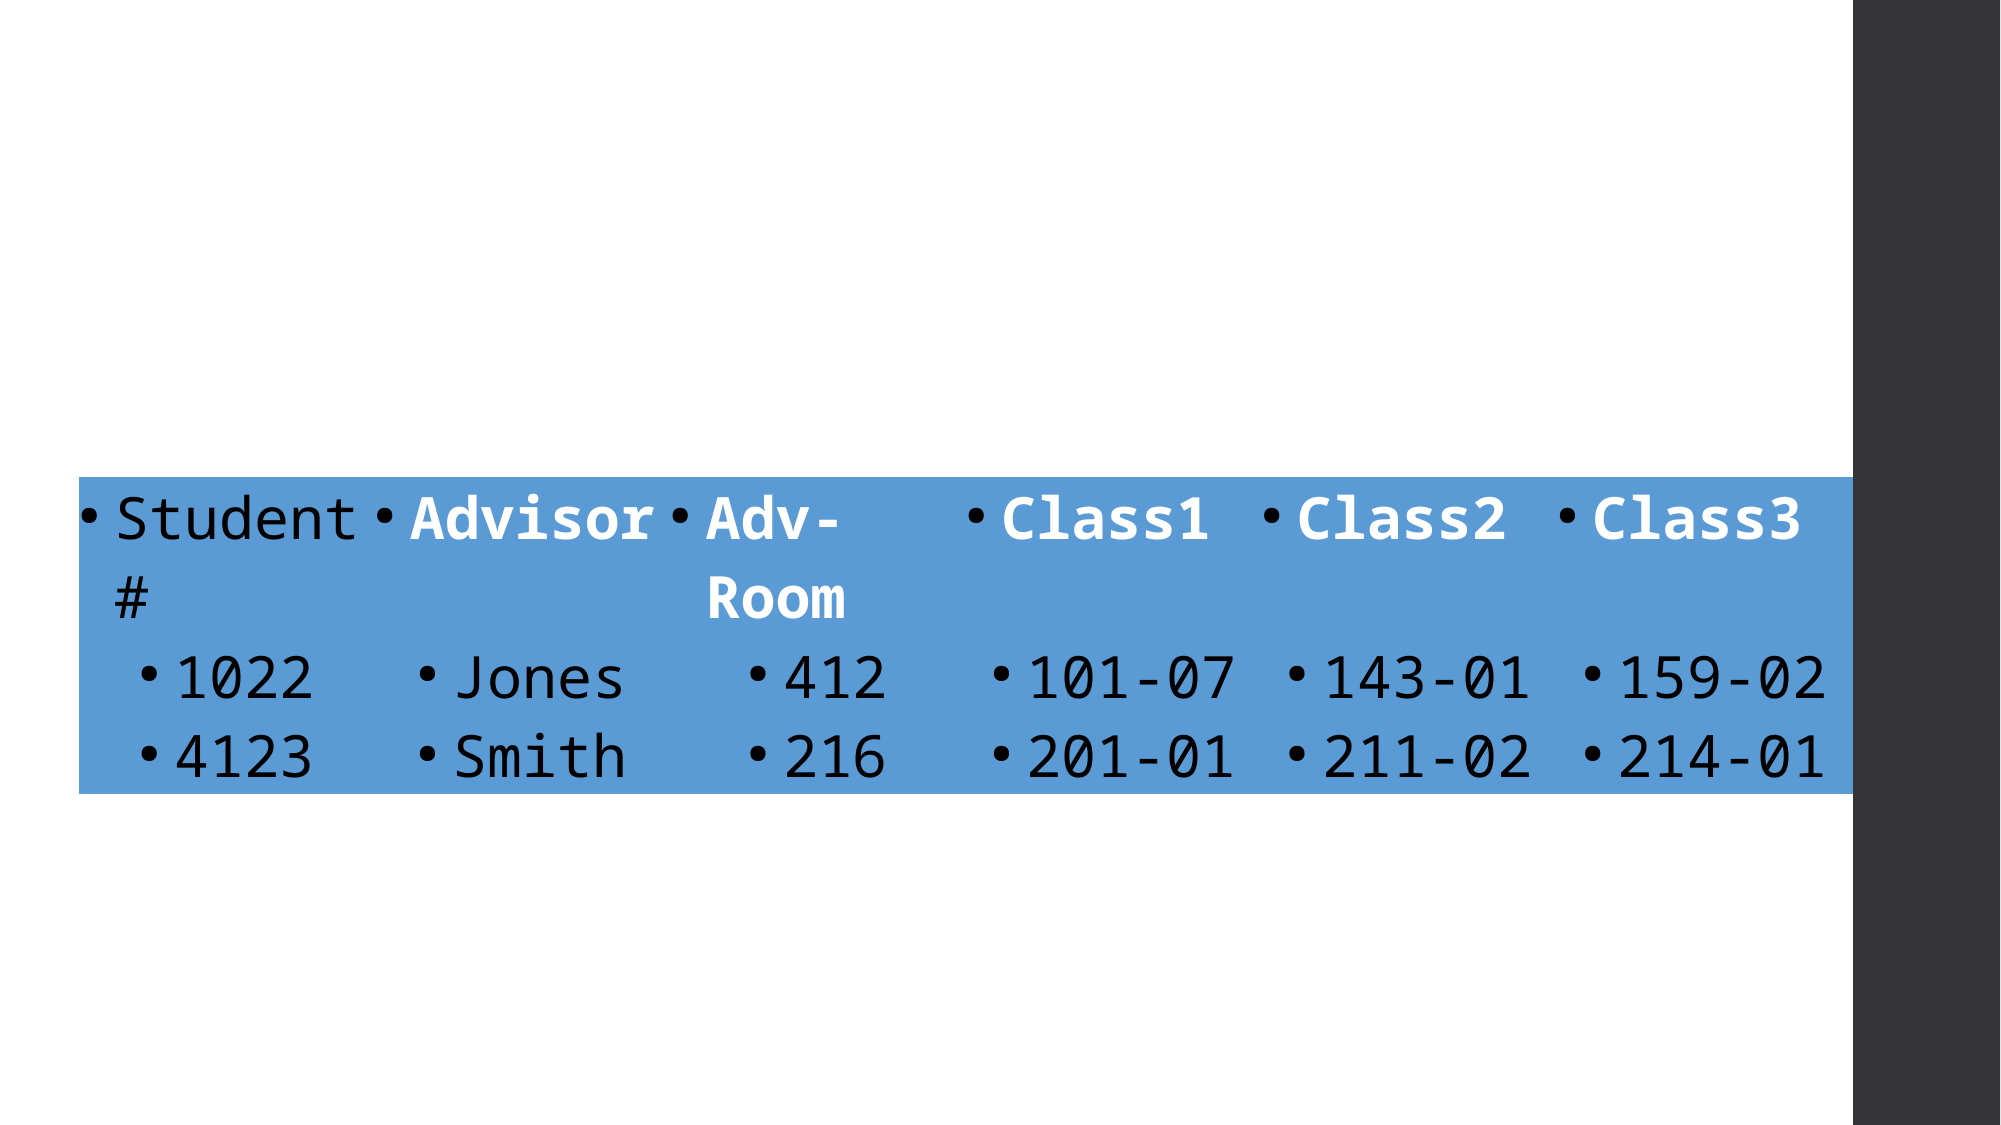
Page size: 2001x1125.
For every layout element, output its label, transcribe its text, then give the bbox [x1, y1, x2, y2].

table_cell 4123 [79, 715, 374, 794]
table_cell Jones [374, 636, 670, 715]
table_header Advisor [374, 477, 670, 636]
table_cell 412 [670, 636, 966, 715]
table_header Student# [79, 477, 374, 636]
table_cell 214-01 [1557, 715, 1853, 794]
table_header Class3 [1557, 477, 1853, 636]
table_cell 211-02 [1261, 715, 1557, 794]
table_cell 143-01 [1261, 636, 1557, 715]
table_cell 159-02 [1557, 636, 1853, 715]
table_cell 216 [670, 715, 966, 794]
table_header Class2 [1261, 477, 1557, 636]
table_cell 201-01 [966, 715, 1261, 794]
table_header Class1 [966, 477, 1261, 636]
table_cell 101-07 [966, 636, 1261, 715]
table_cell Smith [374, 715, 670, 794]
table_header Adv-Room [670, 477, 966, 636]
table_cell 1022 [79, 636, 374, 715]
